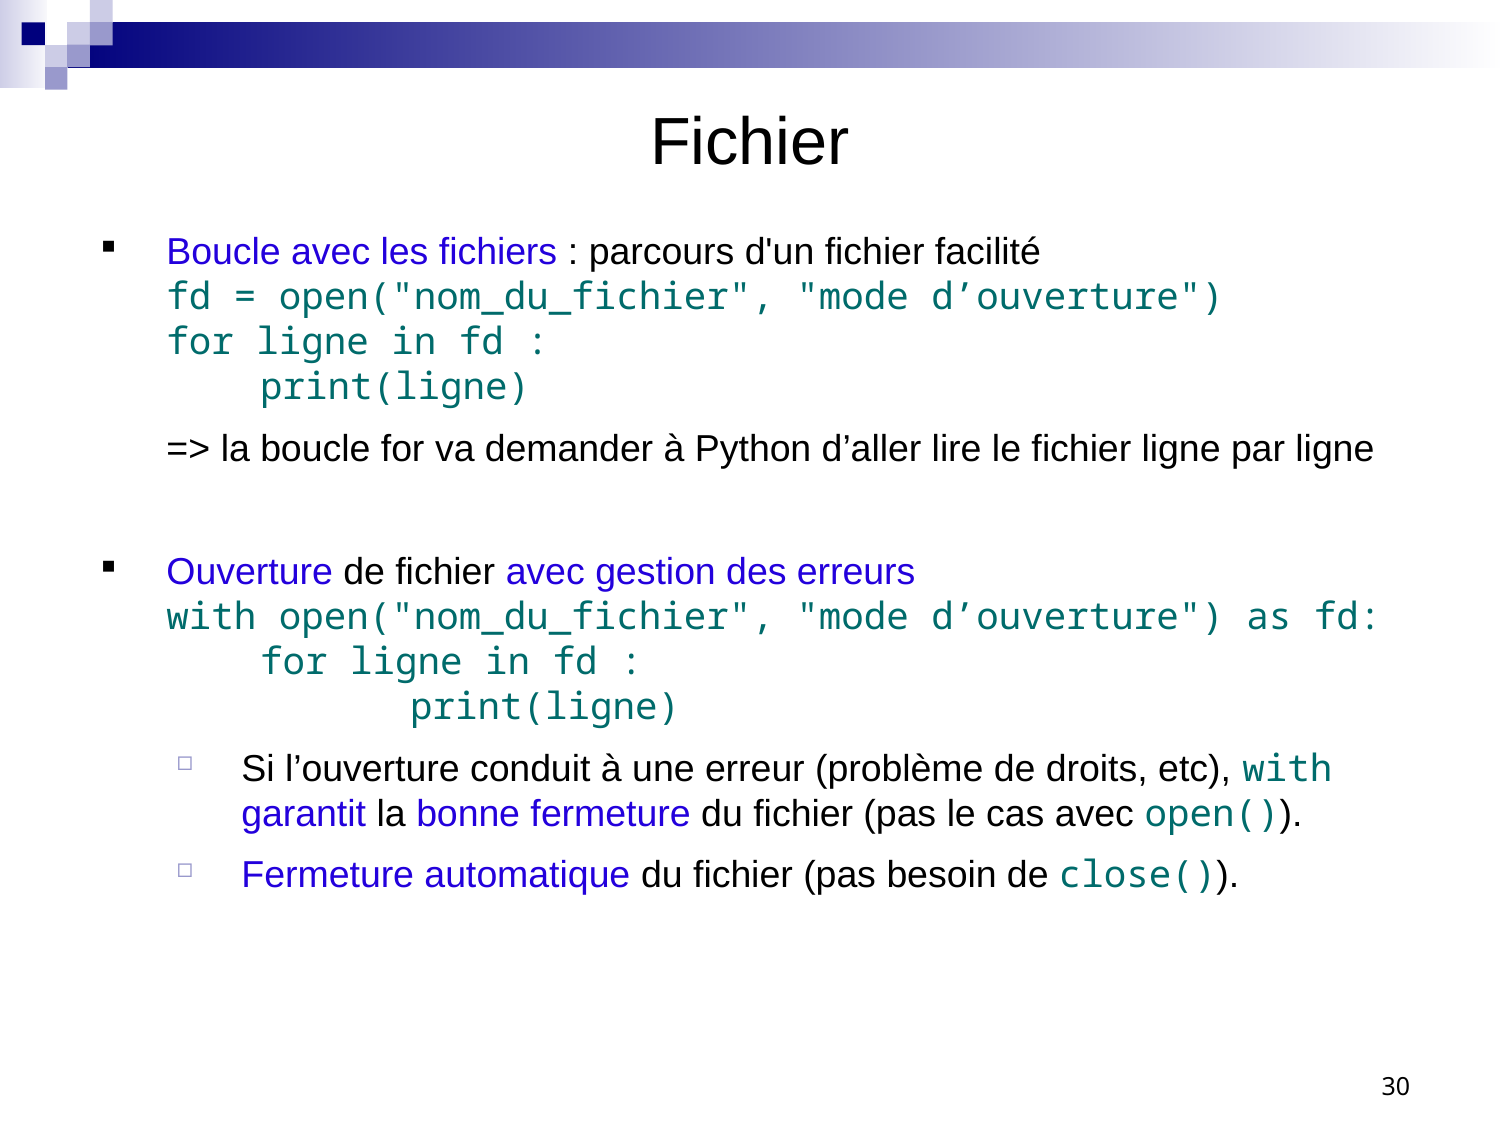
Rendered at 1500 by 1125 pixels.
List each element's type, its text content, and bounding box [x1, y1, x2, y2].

title Fichier [75, 69, 1426, 207]
list Boucle avec les fichiers : parcours d'un fichier facilité fd = open("nom_du_fichier", "mode d’ouverture") for ligne in fd : print(ligne) => la boucle for va demander à Python d’aller lire le fichier ligne par ligne Ouverture de fichier avec gestion des erreurs with open("nom_du_fichier", "mode d’ouverture") as fd: for ligne in fd : print(ligne) Si l’ouverture conduit à une erreur (problème de droits, etc), with garantit la bonne fermeture du fichier (pas le cas avec open()). Fermeture automatique du fichier (pas besoin de close()). [86, 219, 1475, 1051]
